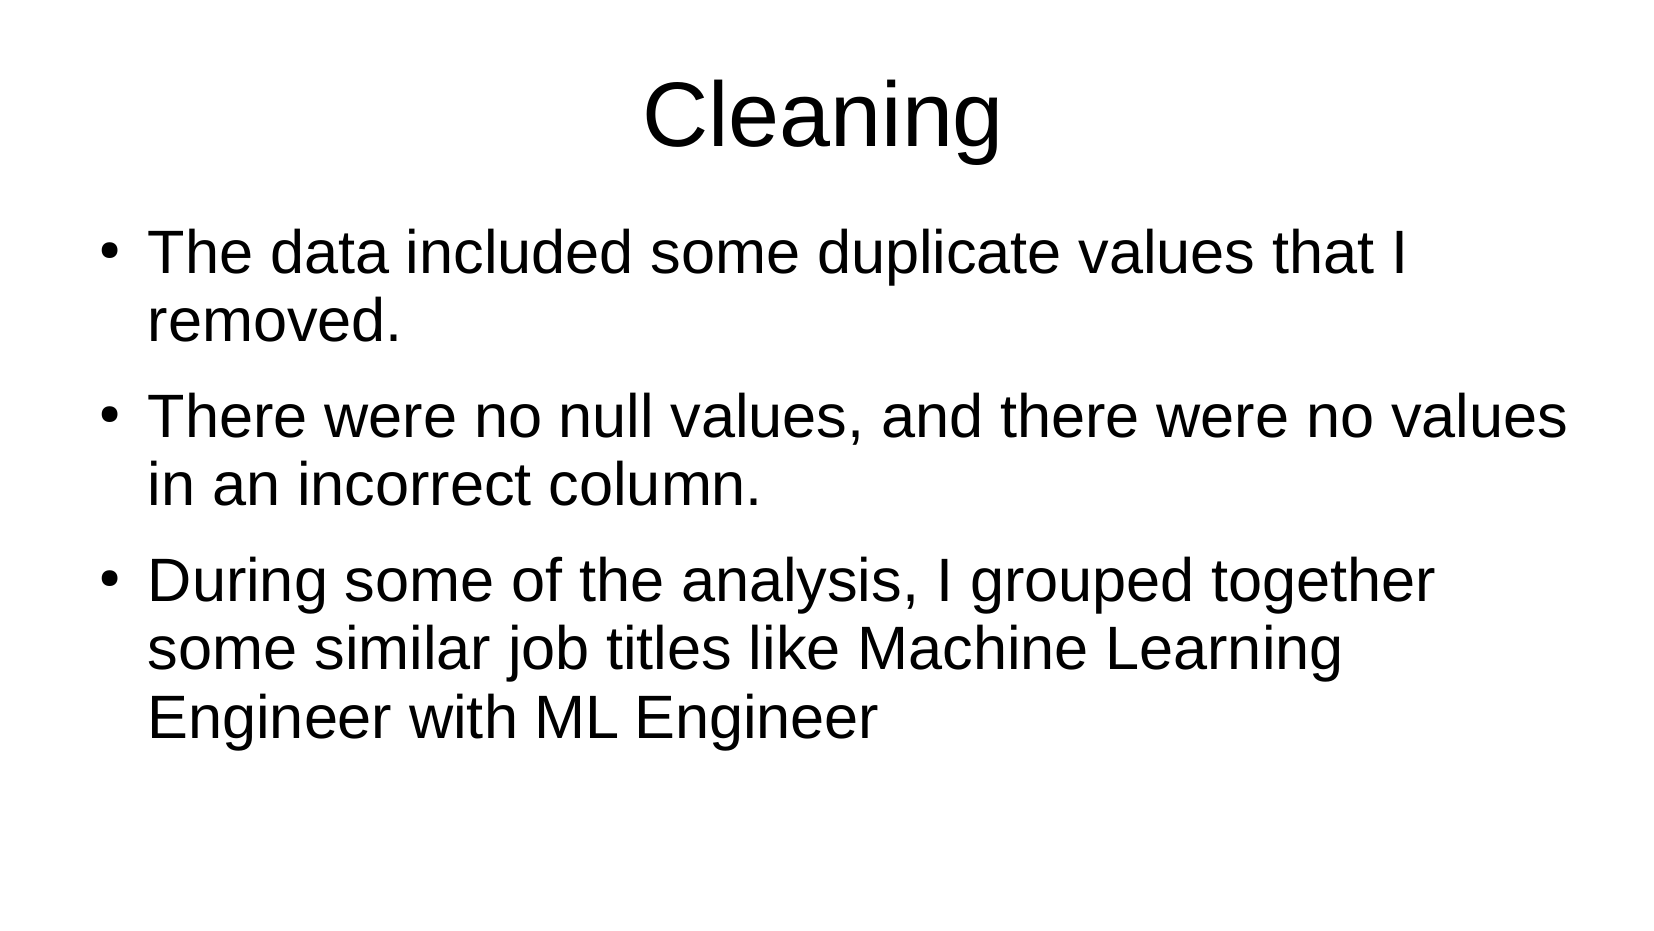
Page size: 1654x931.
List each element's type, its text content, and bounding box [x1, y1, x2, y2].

title Cleaning [82, 37, 1571, 193]
list The data included some duplicate values that I removed. There were no null values, and there were no values in an incorrect column. During some of the analysis, I grouped together some similar job titles like Machine Learning Engineer with ML Engineer [82, 217, 1571, 758]
